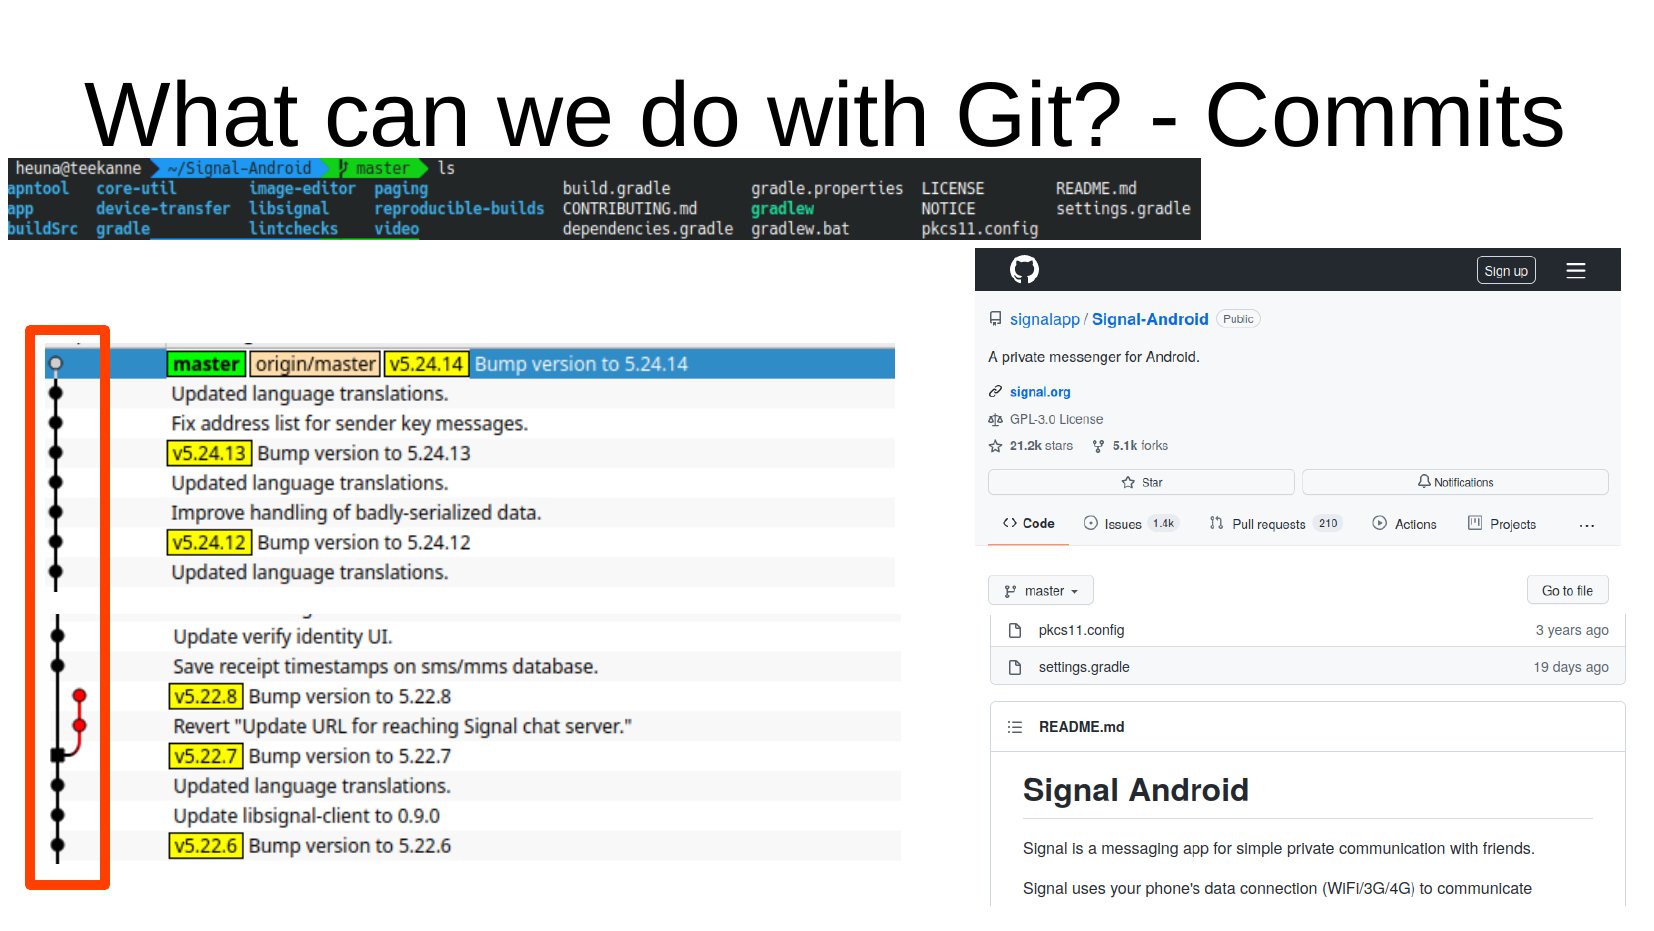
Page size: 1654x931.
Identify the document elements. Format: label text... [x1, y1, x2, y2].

picture [106, 343, 895, 592]
picture [106, 614, 901, 864]
picture [975, 248, 1632, 906]
picture [8, 158, 1201, 241]
title What can we do with Git? - Commits [82, 37, 1571, 193]
text_box [30, 330, 106, 886]
